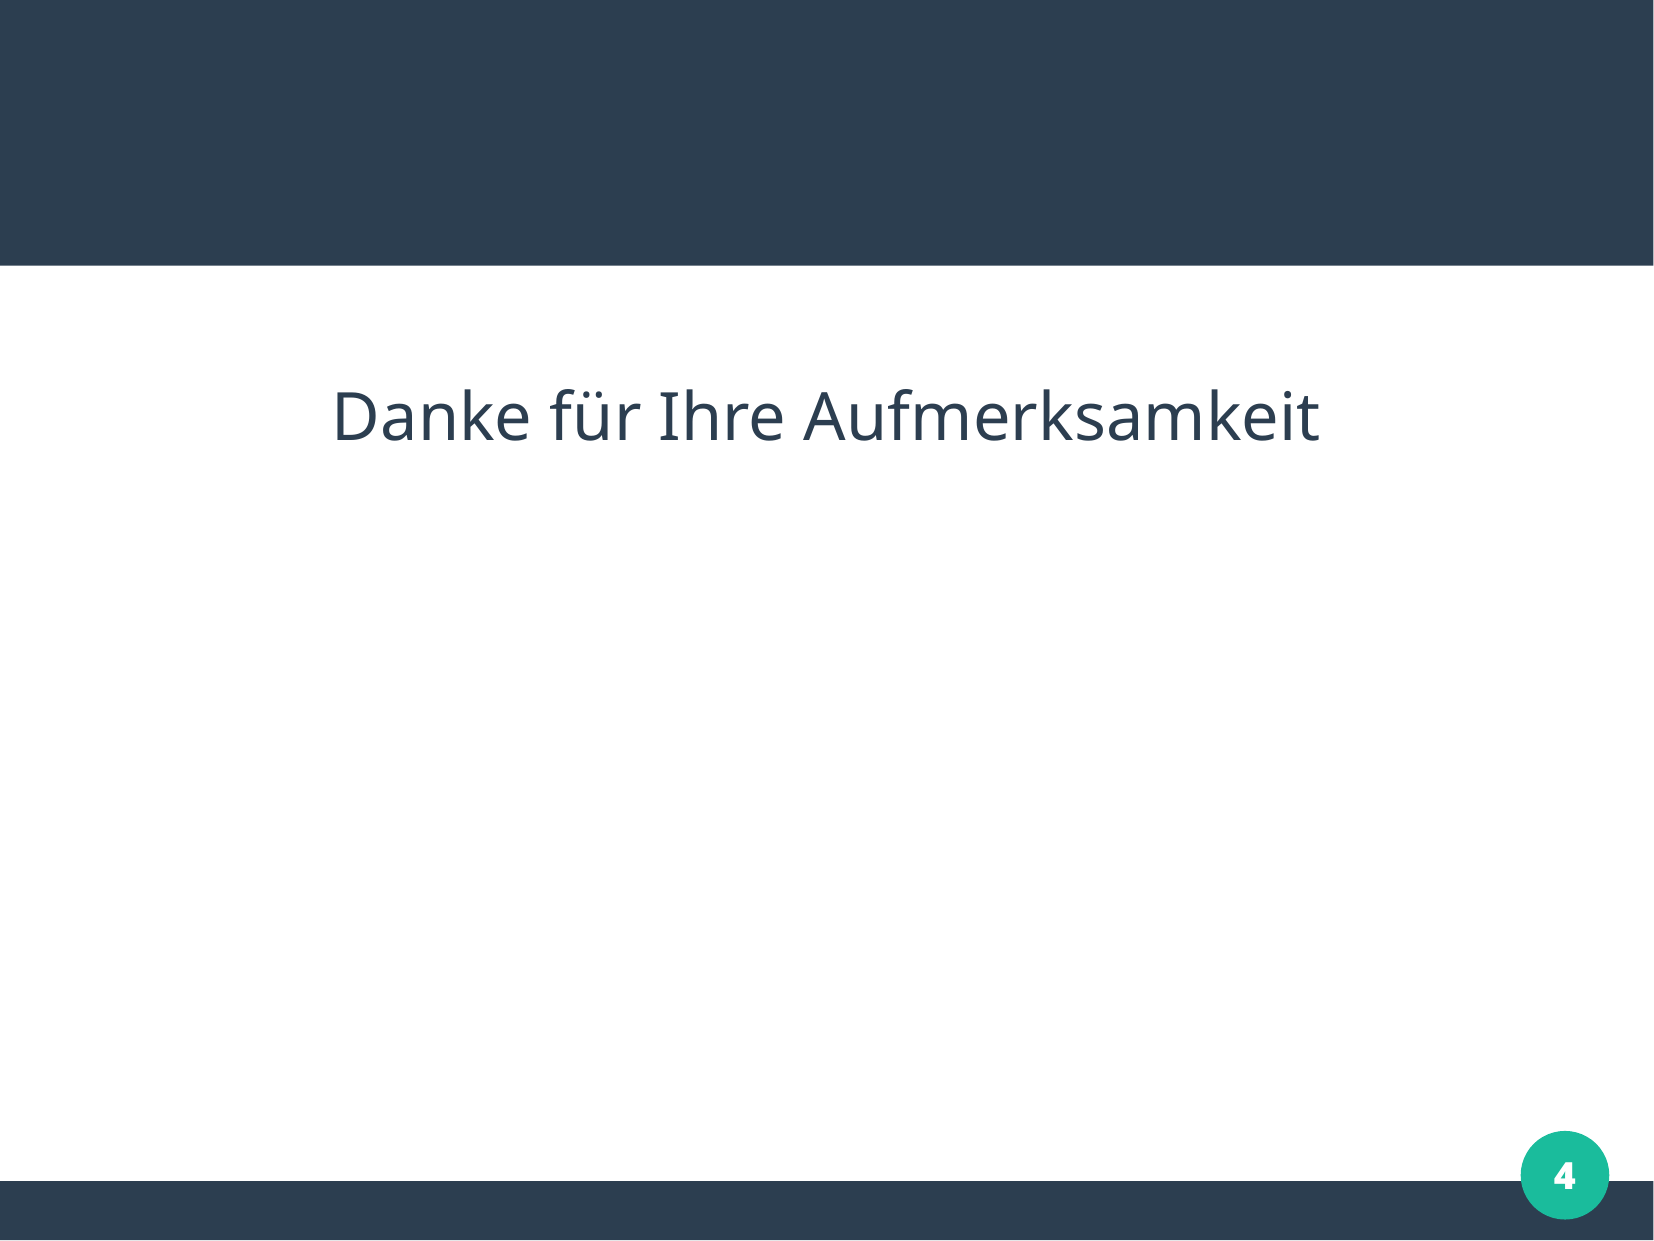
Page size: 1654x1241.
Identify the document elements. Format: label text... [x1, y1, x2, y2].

text_box Danke für Ihre Aufmerksamkeit [59, 49, 1595, 779]
